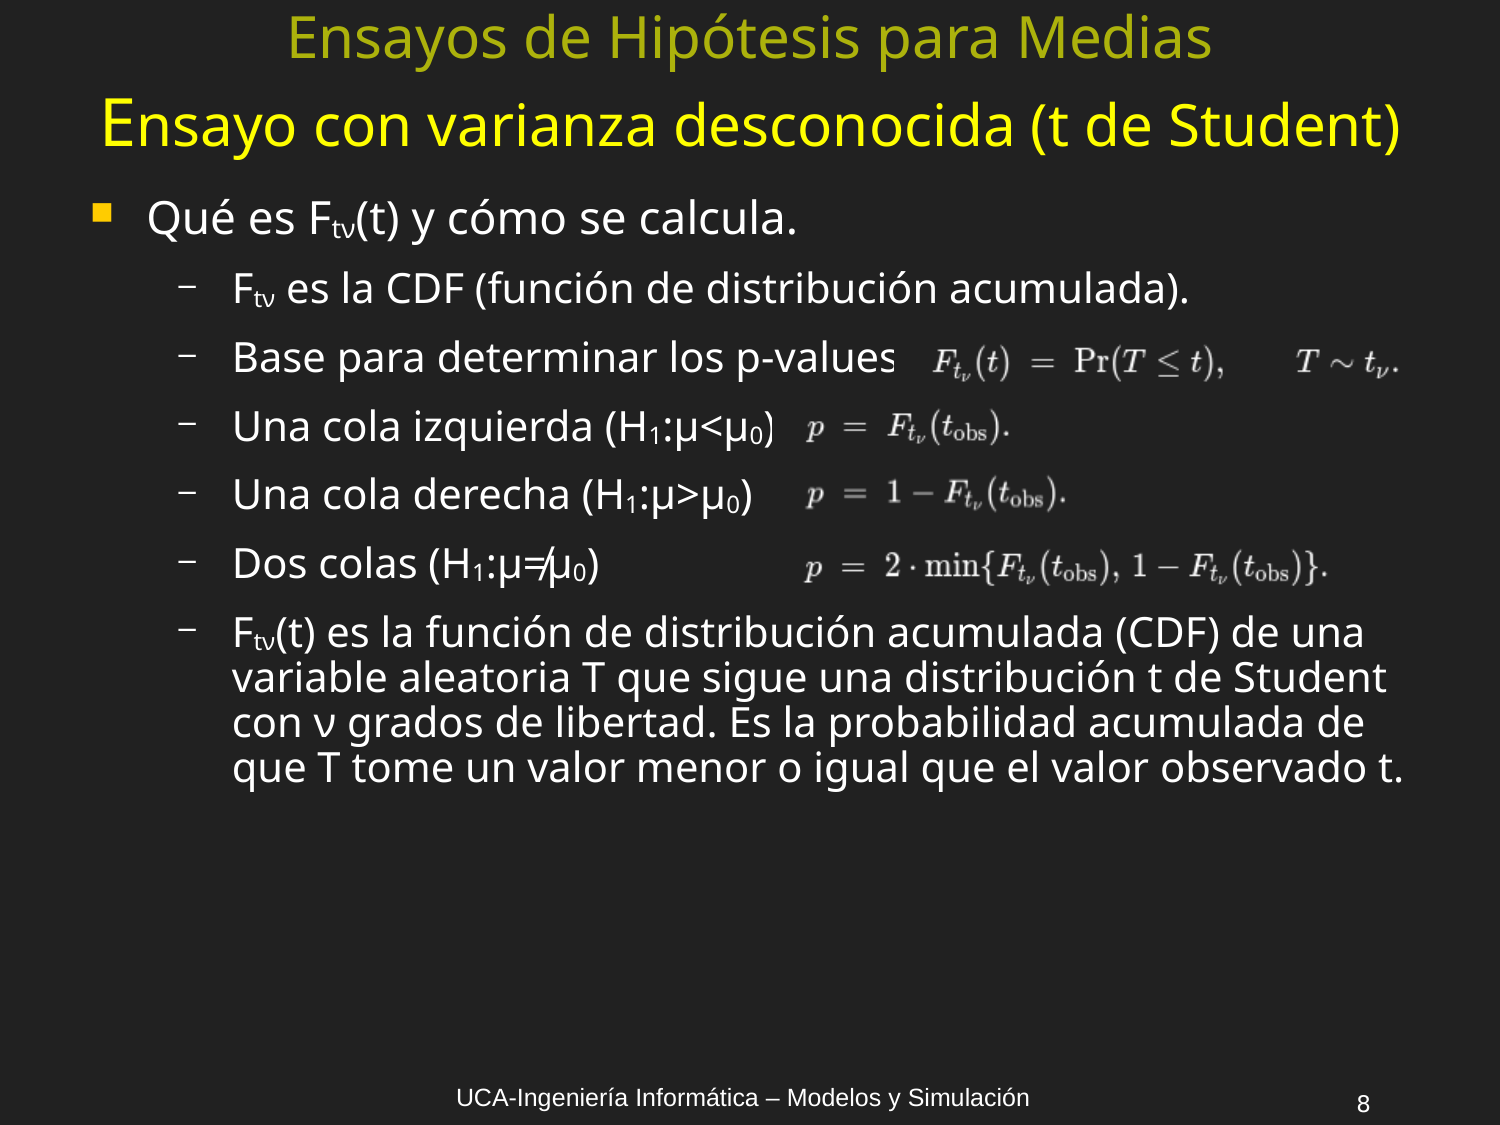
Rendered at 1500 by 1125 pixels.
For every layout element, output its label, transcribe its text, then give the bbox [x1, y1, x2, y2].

list Qué es Ftν(t) y cómo se calcula. Ftν es la CDF (función de distribución acumulada). Base para determinar los p-values: Una cola izquierda (H1:μ<μ0) Una cola derecha (H1:μ>μ0) Dos colas (H1:μ≠μ0) Ftν(t) es la función de distribución acumulada (CDF) de una variable aleatoria T que sigue una distribución t de Student con ν grados de libertad. Es la probabilidad acumulada de que T tome un valor menor o igual que el valor observado t. [75, 187, 1426, 1088]
title Ensayos de Hipótesis para Medias Ensayo con varianza desconocida (t de Student) [0, 0, 1500, 188]
picture [758, 329, 1428, 602]
